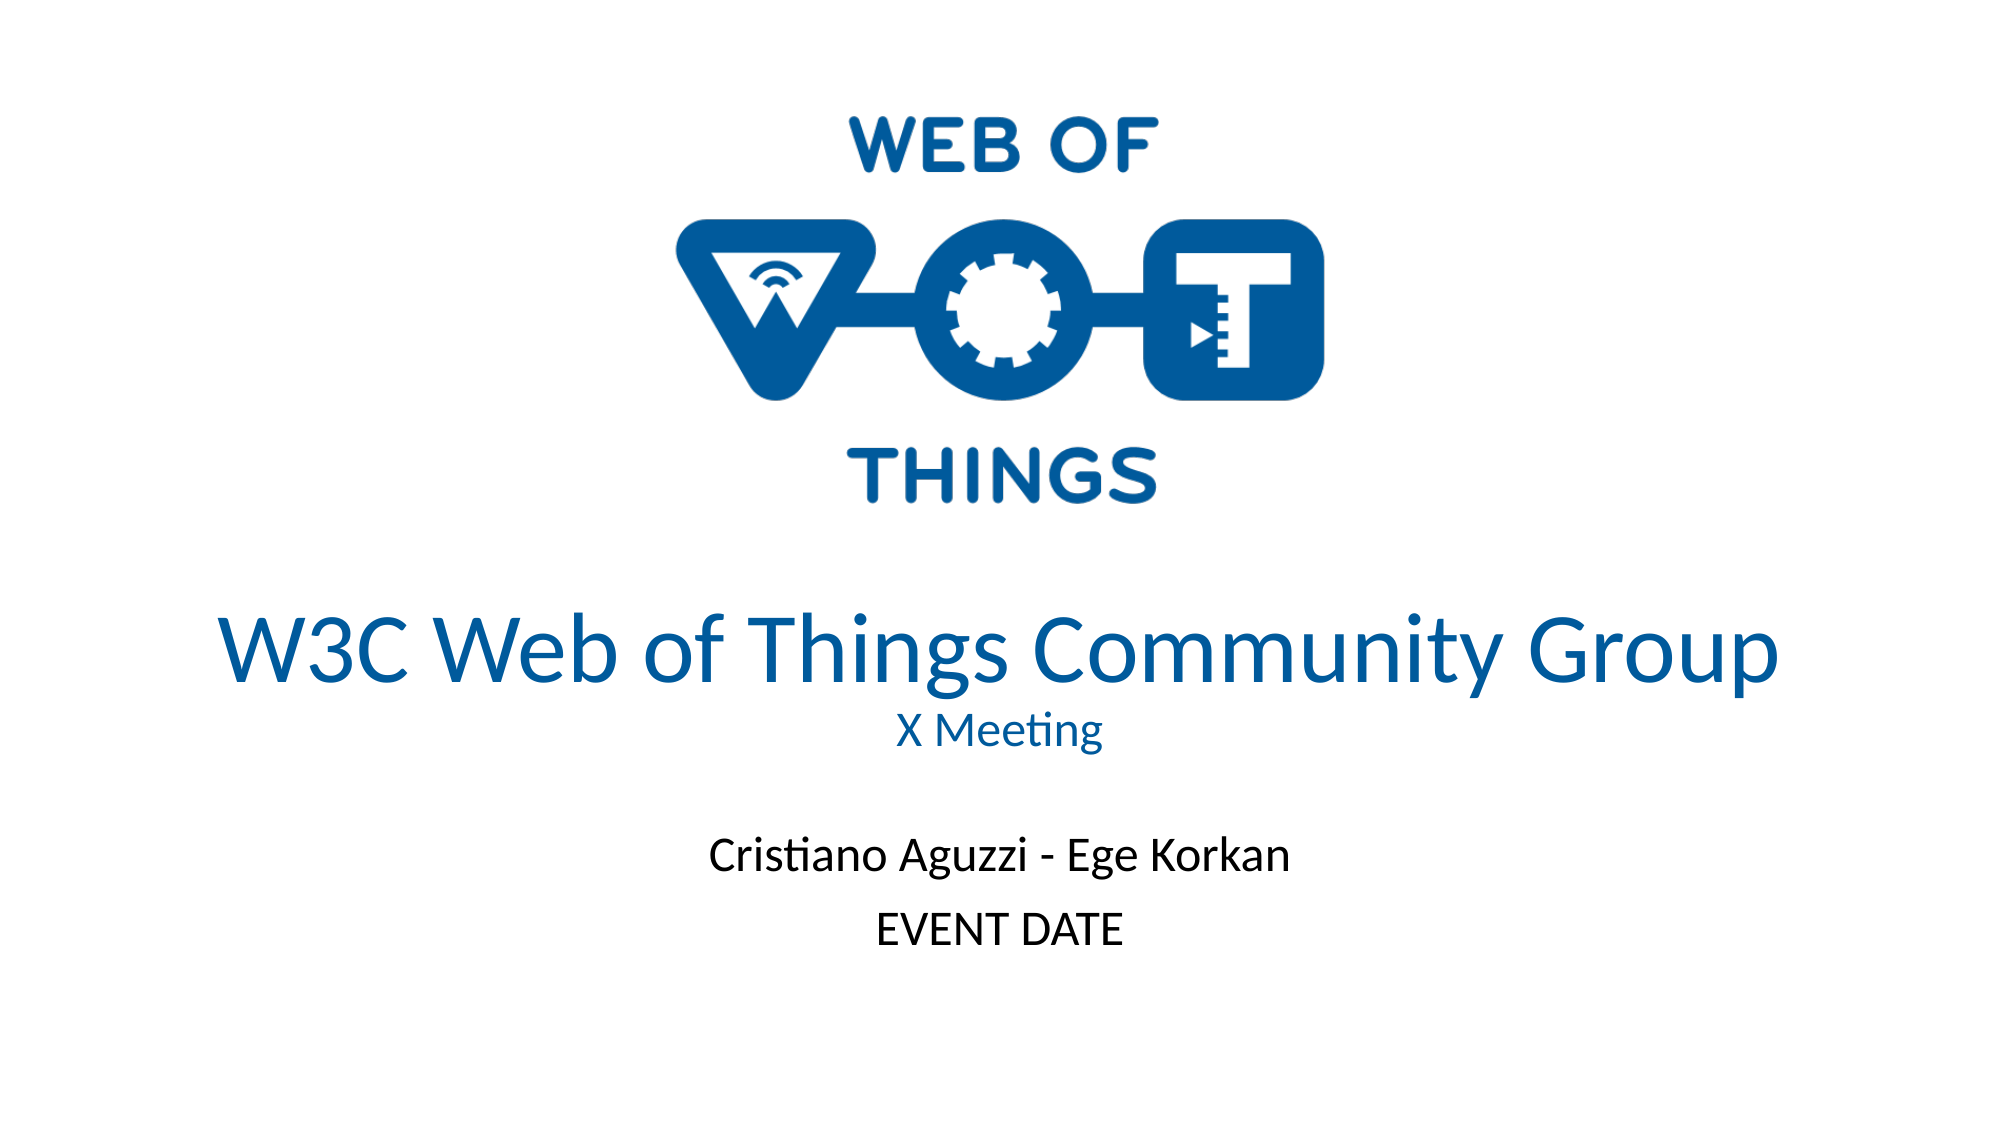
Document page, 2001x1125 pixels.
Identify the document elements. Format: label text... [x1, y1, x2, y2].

subtitle Cristiano Aguzzi - Ege Korkan EVENT DATE [249, 820, 1750, 1007]
title W3C Web of Things Community Group X Meeting [137, 562, 1863, 791]
picture [602, 72, 1398, 548]
